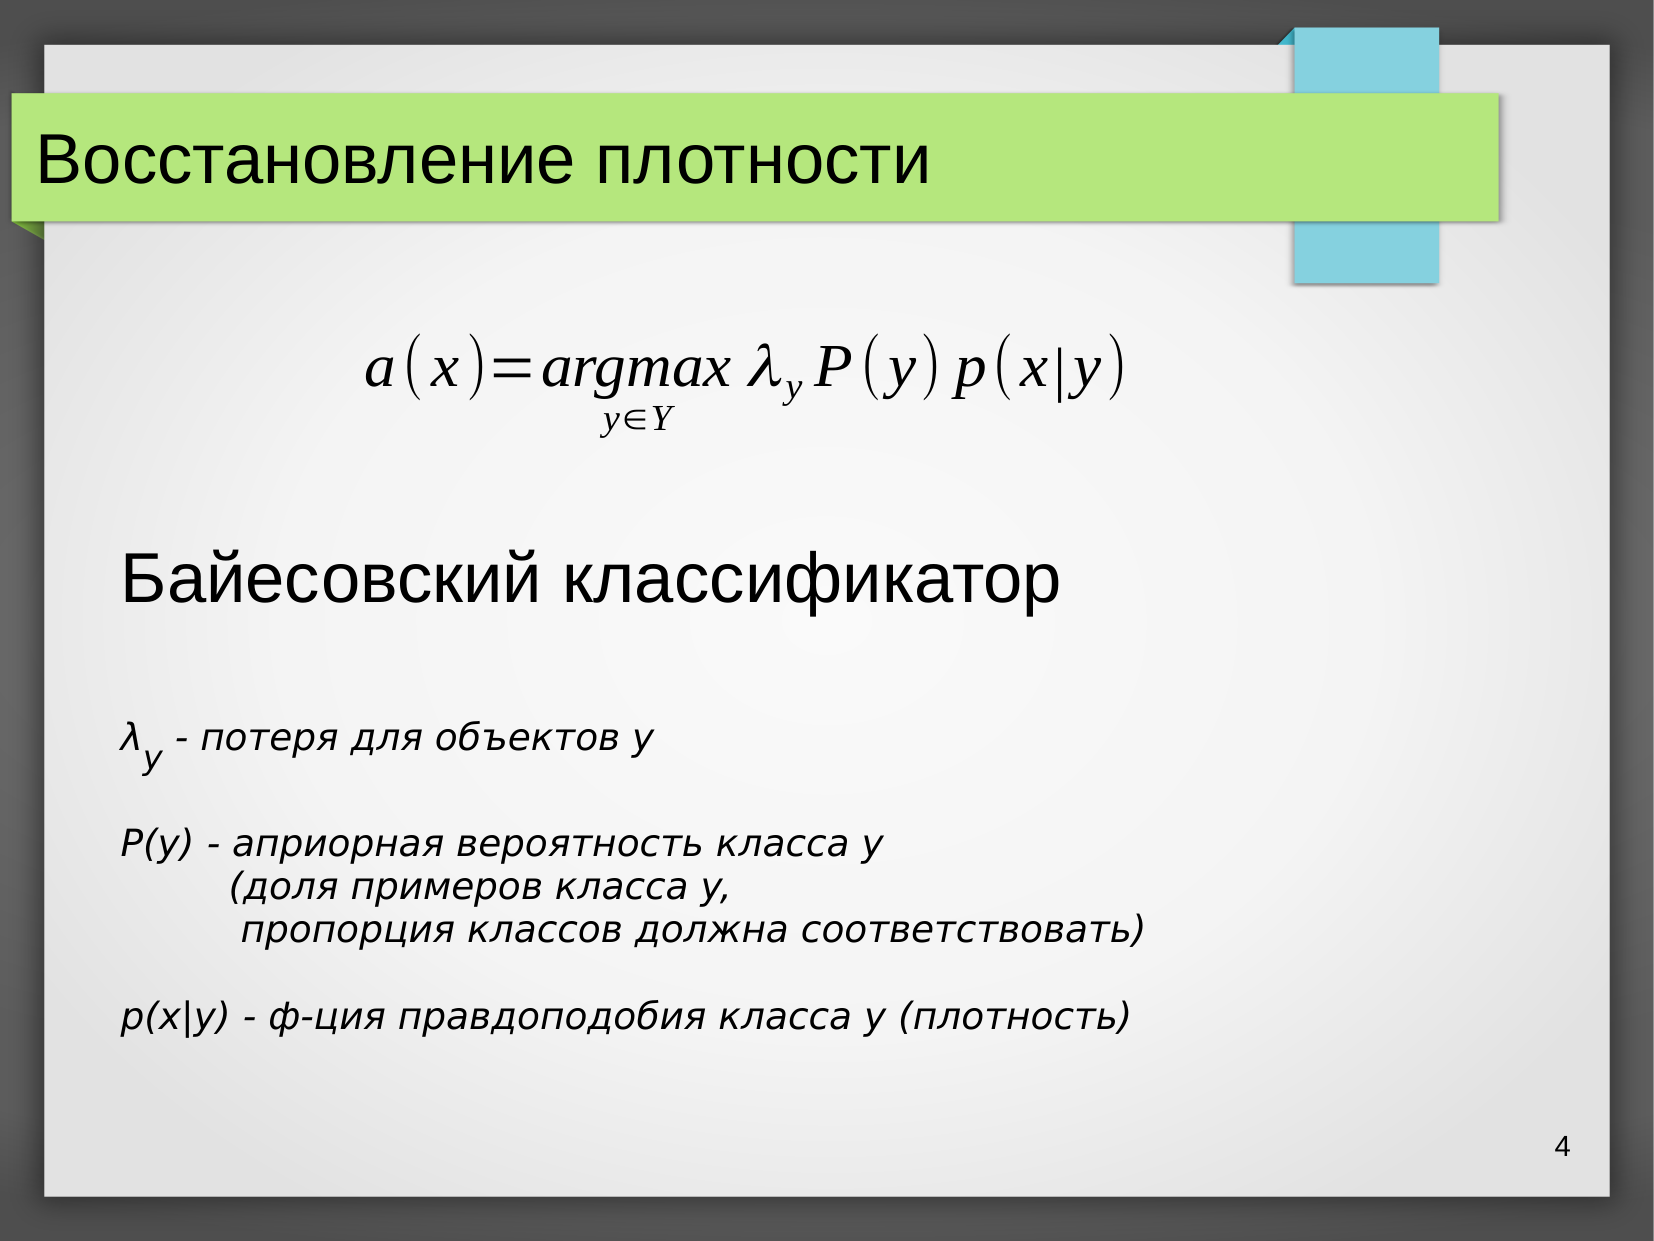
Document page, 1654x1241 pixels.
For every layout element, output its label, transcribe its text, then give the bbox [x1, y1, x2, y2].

title Восстановление плотности [35, 118, 1489, 199]
picture [0, 0, 1654, 1241]
text_box Байесовский классификатор λy - потеря для объектов y P(y) - априорная вероятность класса y (доля примеров класса y, пропорция классов должна соответствовать) p(x|y) - ф-ция правдоподобия класса y (плотность) [105, 531, 1547, 1134]
chart [356, 331, 1134, 443]
